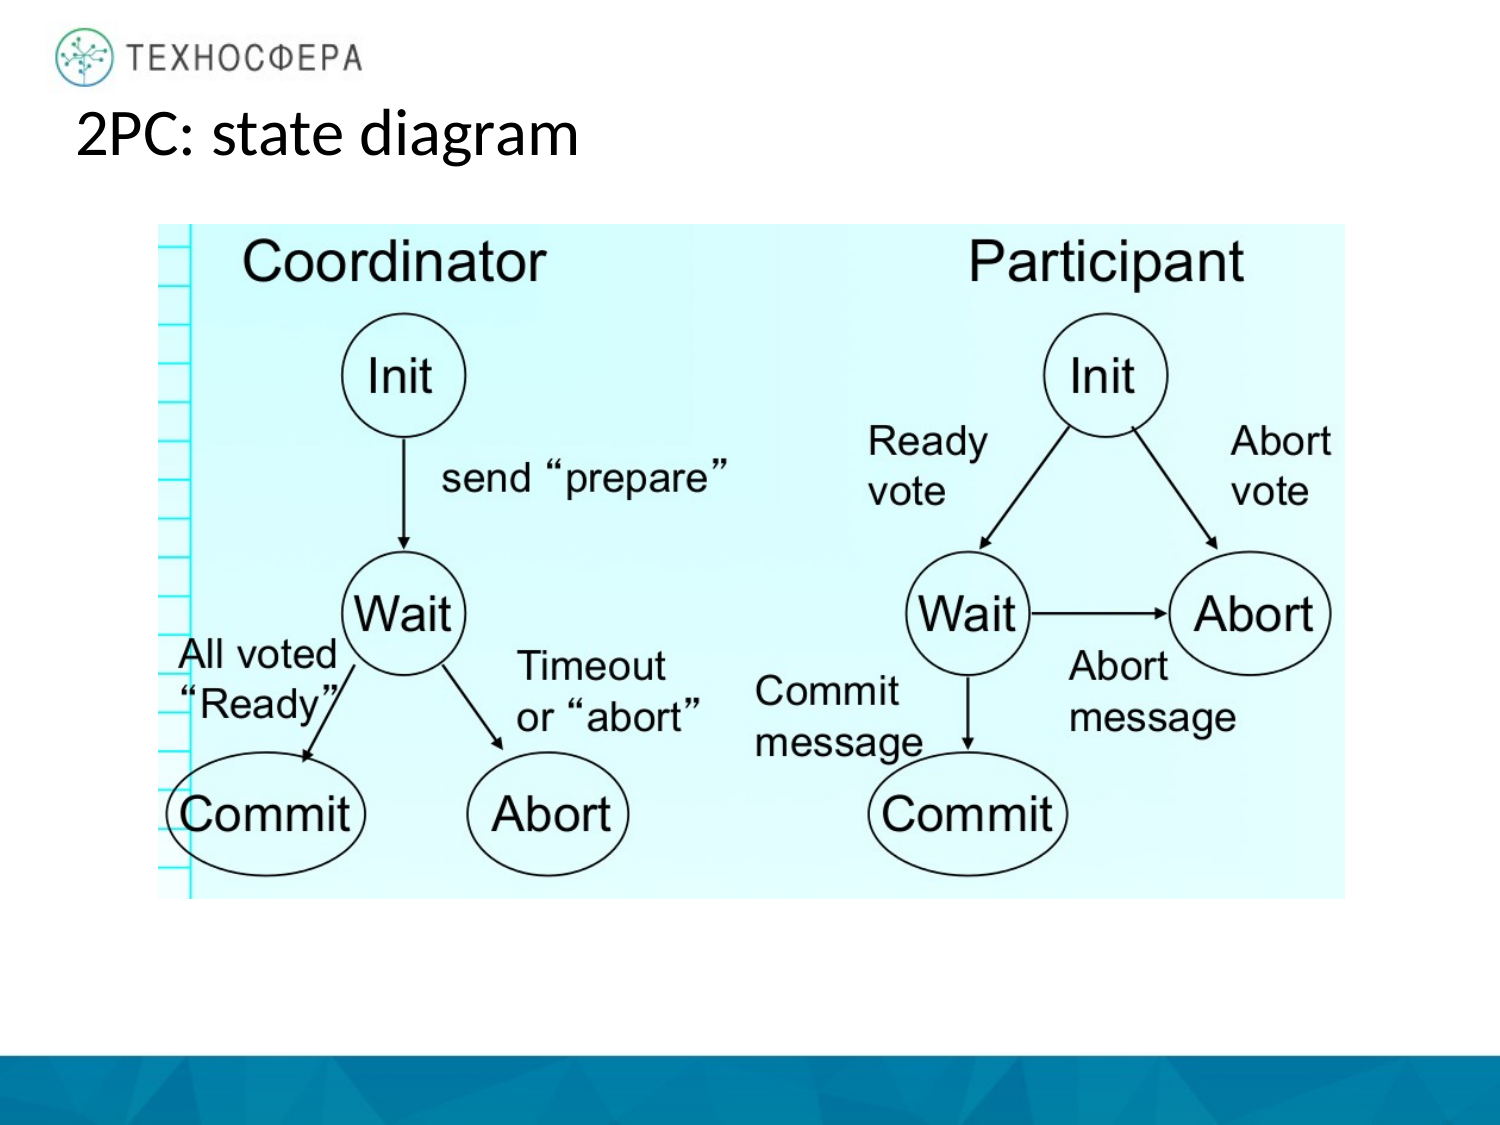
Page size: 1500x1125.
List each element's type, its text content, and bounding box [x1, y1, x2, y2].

picture [0, 0, 1500, 1057]
title 2PC: state diagram [75, 45, 1425, 233]
